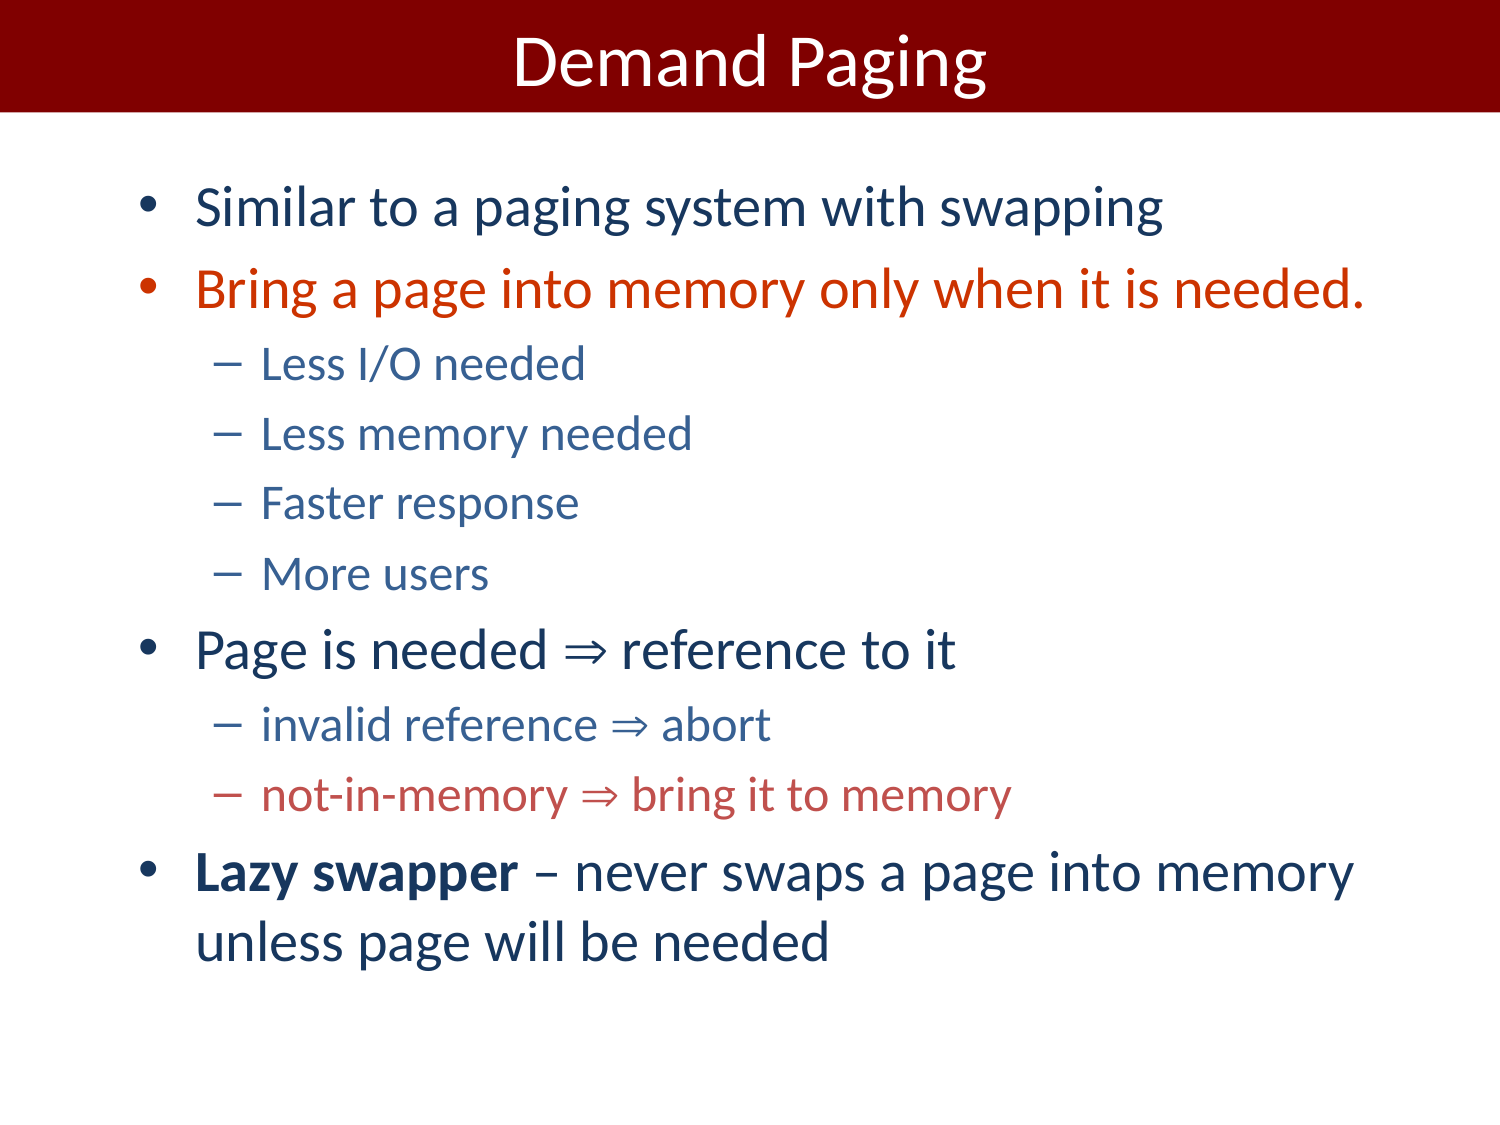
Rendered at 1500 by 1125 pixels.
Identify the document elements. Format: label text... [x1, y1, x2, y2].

title Demand Paging [0, 0, 1500, 113]
list Similar to a paging system with swapping Bring a page into memory only when it is needed. Less I/O needed Less memory needed Faster response More users Page is needed  reference to it invalid reference  abort not-in-memory  bring it to memory Lazy swapper – never swaps a page into memory unless page will be needed [123, 160, 1459, 1083]
